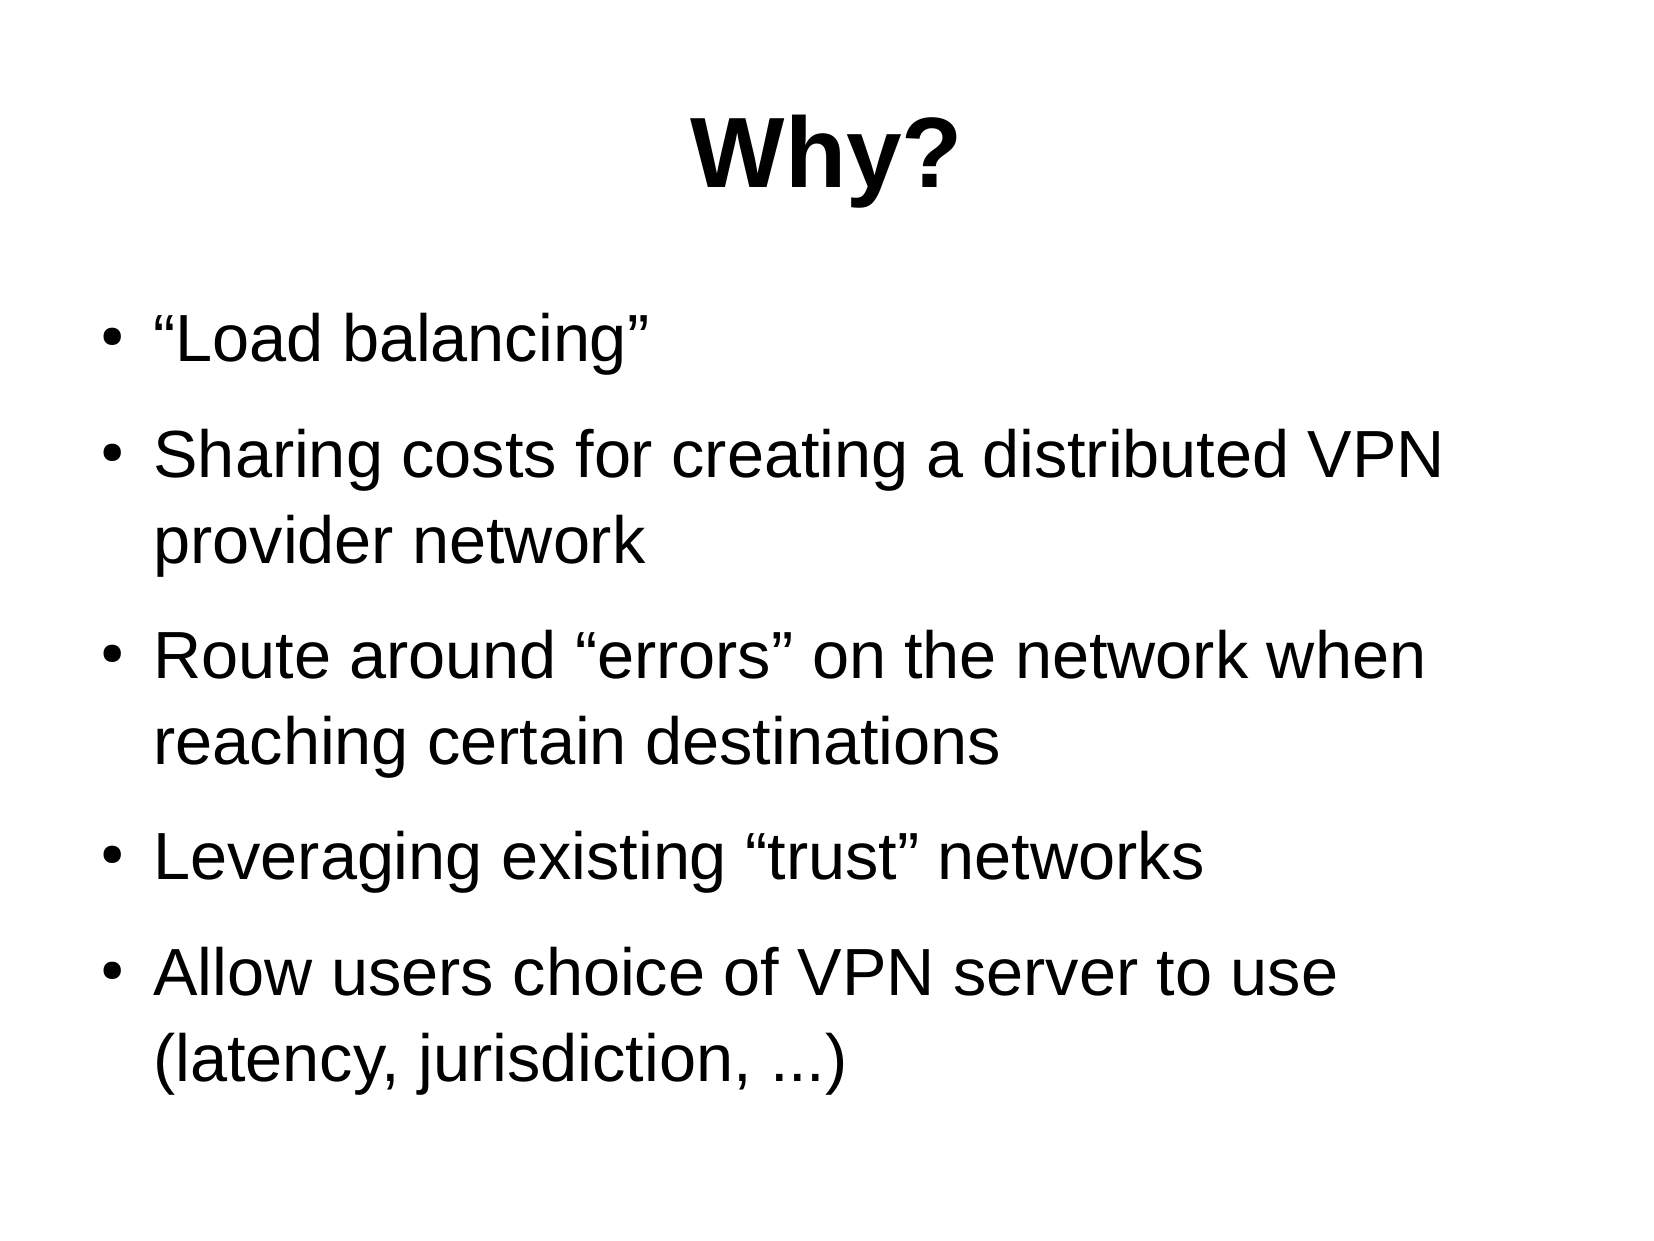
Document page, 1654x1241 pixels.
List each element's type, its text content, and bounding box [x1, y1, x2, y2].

list “Load balancing” Sharing costs for creating a distributed VPN provider network Route around “errors” on the network when reaching certain destinations Leveraging existing “trust” networks Allow users choice of VPN server to use (latency, jurisdiction, ...) [82, 290, 1571, 1156]
title Why? [82, 49, 1571, 257]
